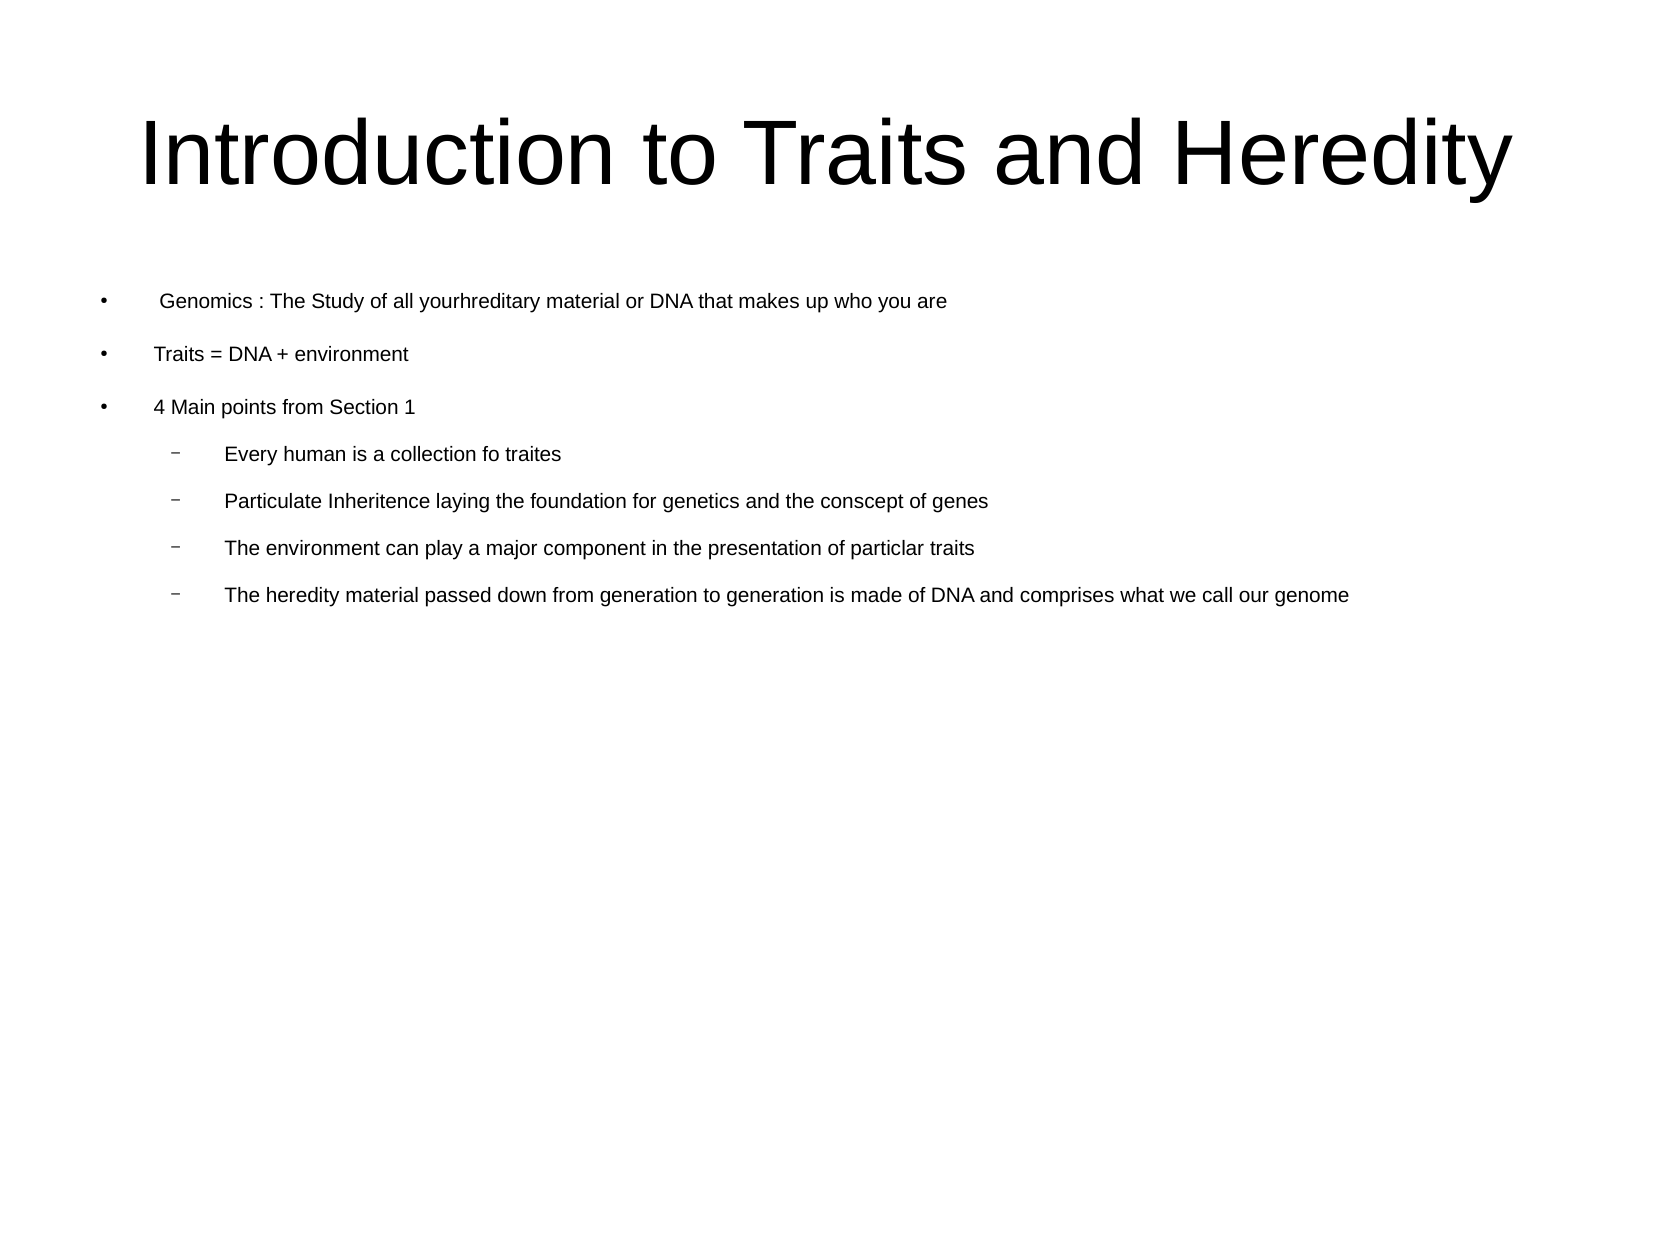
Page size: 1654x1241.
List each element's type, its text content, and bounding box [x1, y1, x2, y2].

list Genomics : The Study of all yourhreditary material or DNA that makes up who you are Traits = DNA + environment 4 Main points from Section 1 Every human is a collection fo traites Particulate Inheritence laying the foundation for genetics and the conscept of genes The environment can play a major component in the presentation of particlar traits The heredity material passed down from generation to generation is made of DNA and comprises what we call our genome [82, 290, 1571, 1229]
title Introduction to Traits and Heredity [82, 49, 1571, 257]
